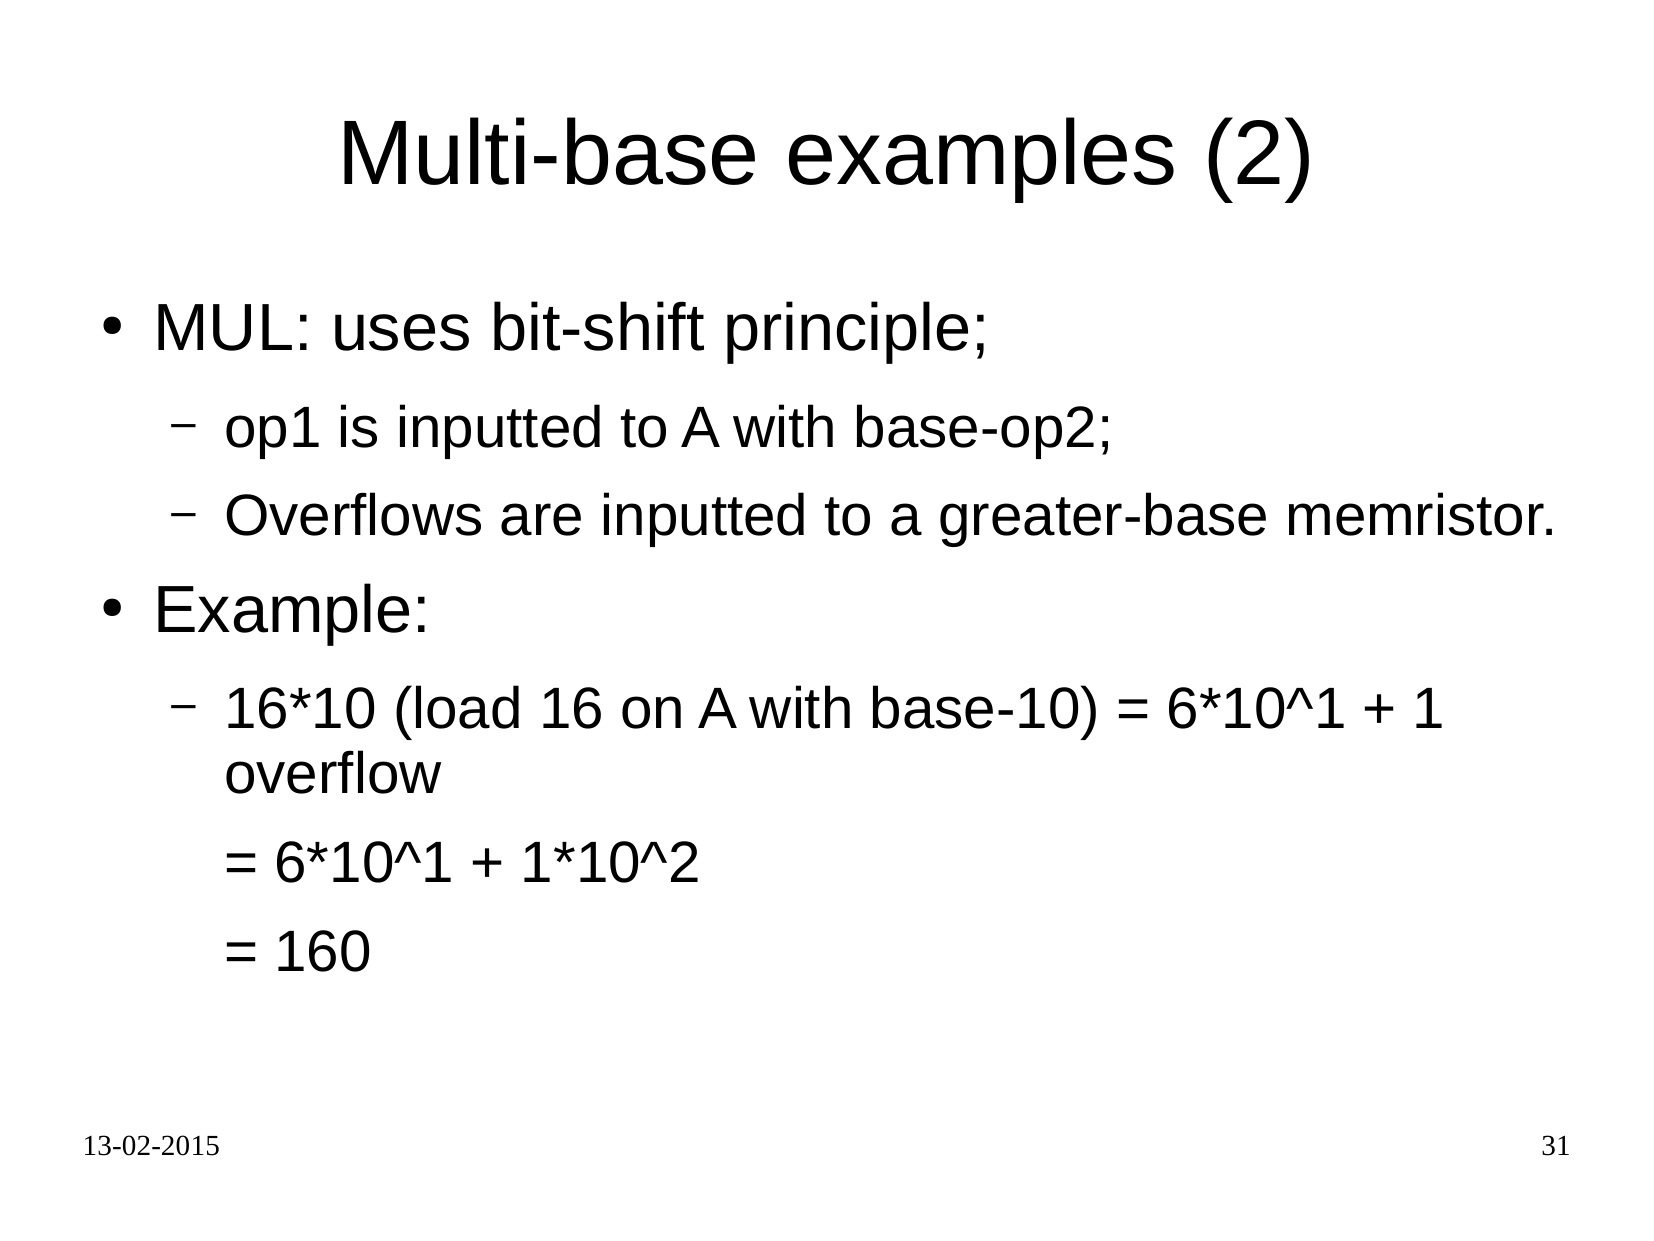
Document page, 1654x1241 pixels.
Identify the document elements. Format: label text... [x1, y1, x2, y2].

title Multi-base examples (2) [82, 49, 1571, 257]
list MUL: uses bit-shift principle; op1 is inputted to A with base-op2; Overflows are inputted to a greater-base memristor. Example: 16*10 (load 16 on A with base-10) = 6*10^1 + 1 overflow = 6*10^1 + 1*10^2 = 160 [82, 290, 1571, 1010]
